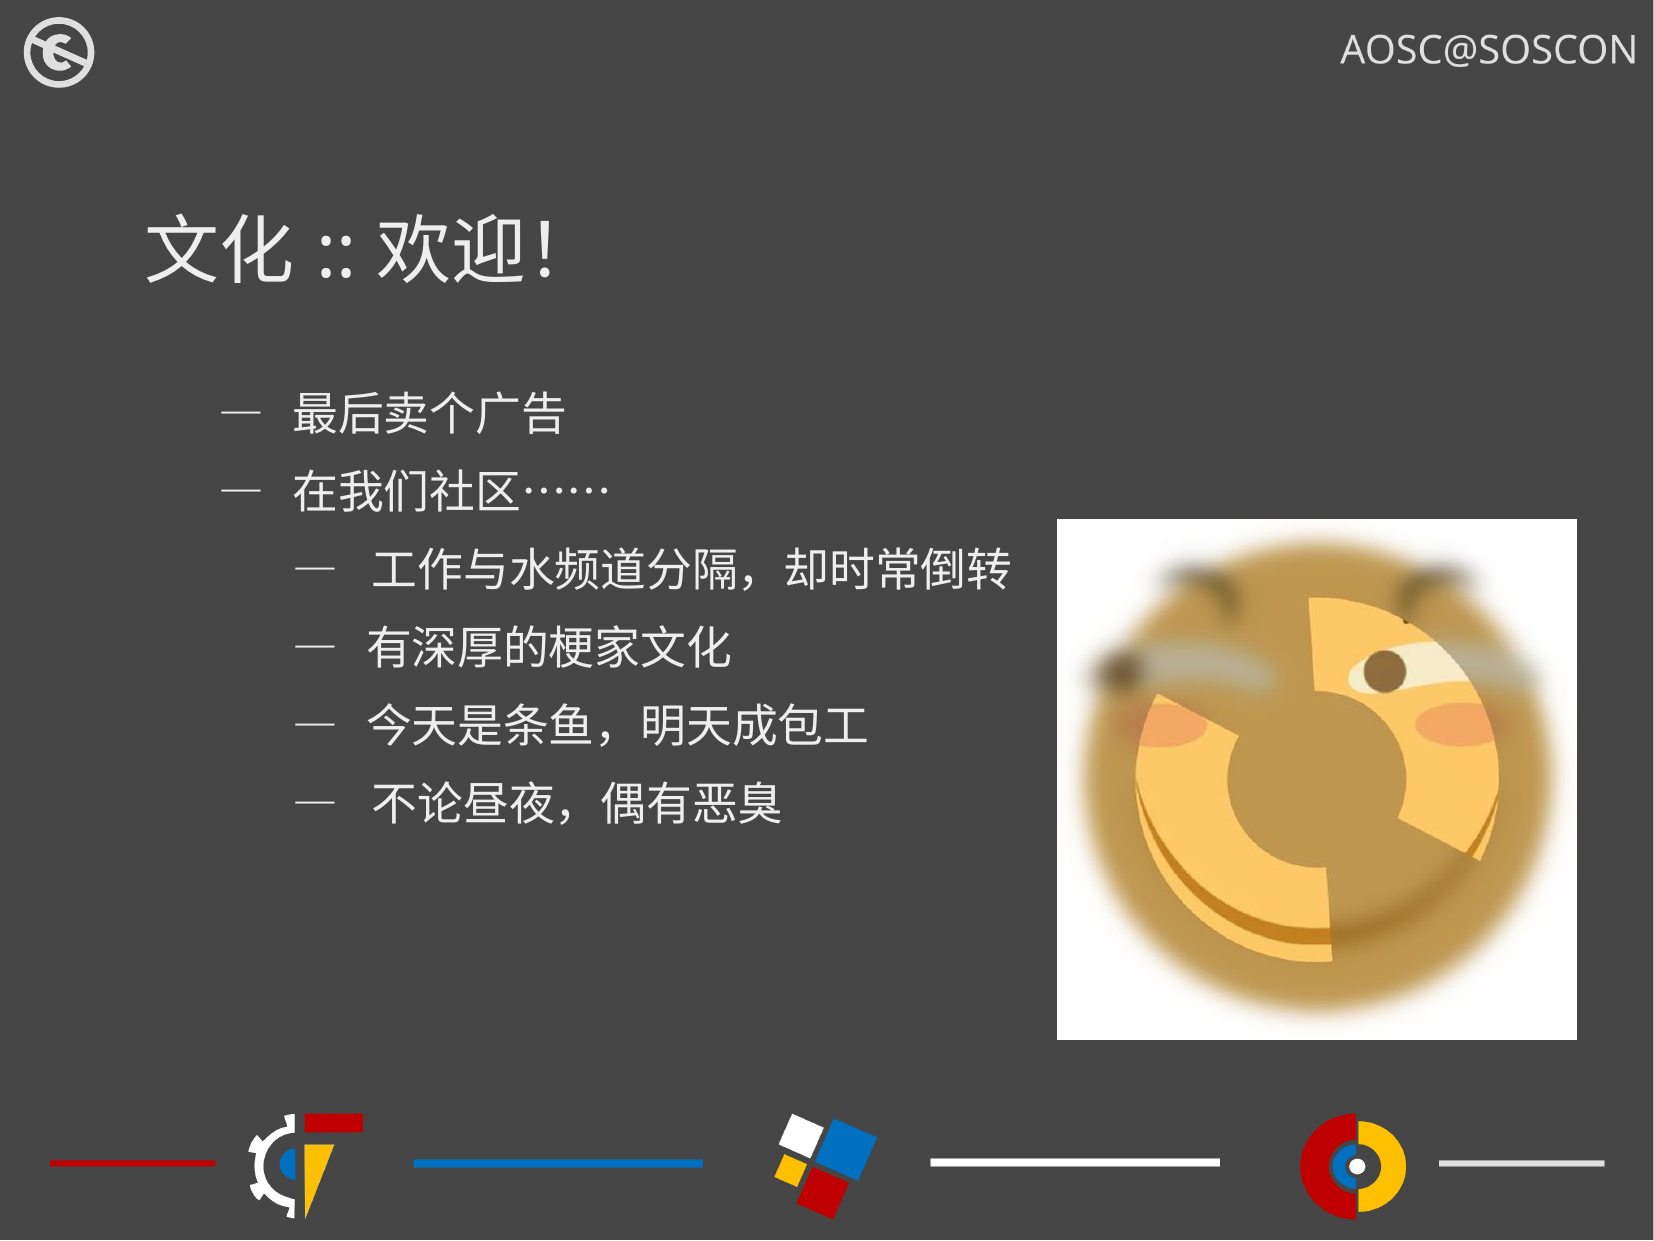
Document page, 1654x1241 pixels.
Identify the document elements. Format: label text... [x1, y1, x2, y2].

text_box 文化::欢迎！ — 最后卖个广告 — 在我们社区…… — 工作与水频道分隔，却时常倒转 — 有深厚的梗家文化 — 今天是条鱼，明天成包工 — 不论昼夜，偶有恶臭 [129, 183, 1536, 1028]
picture [0, 0, 1654, 1240]
